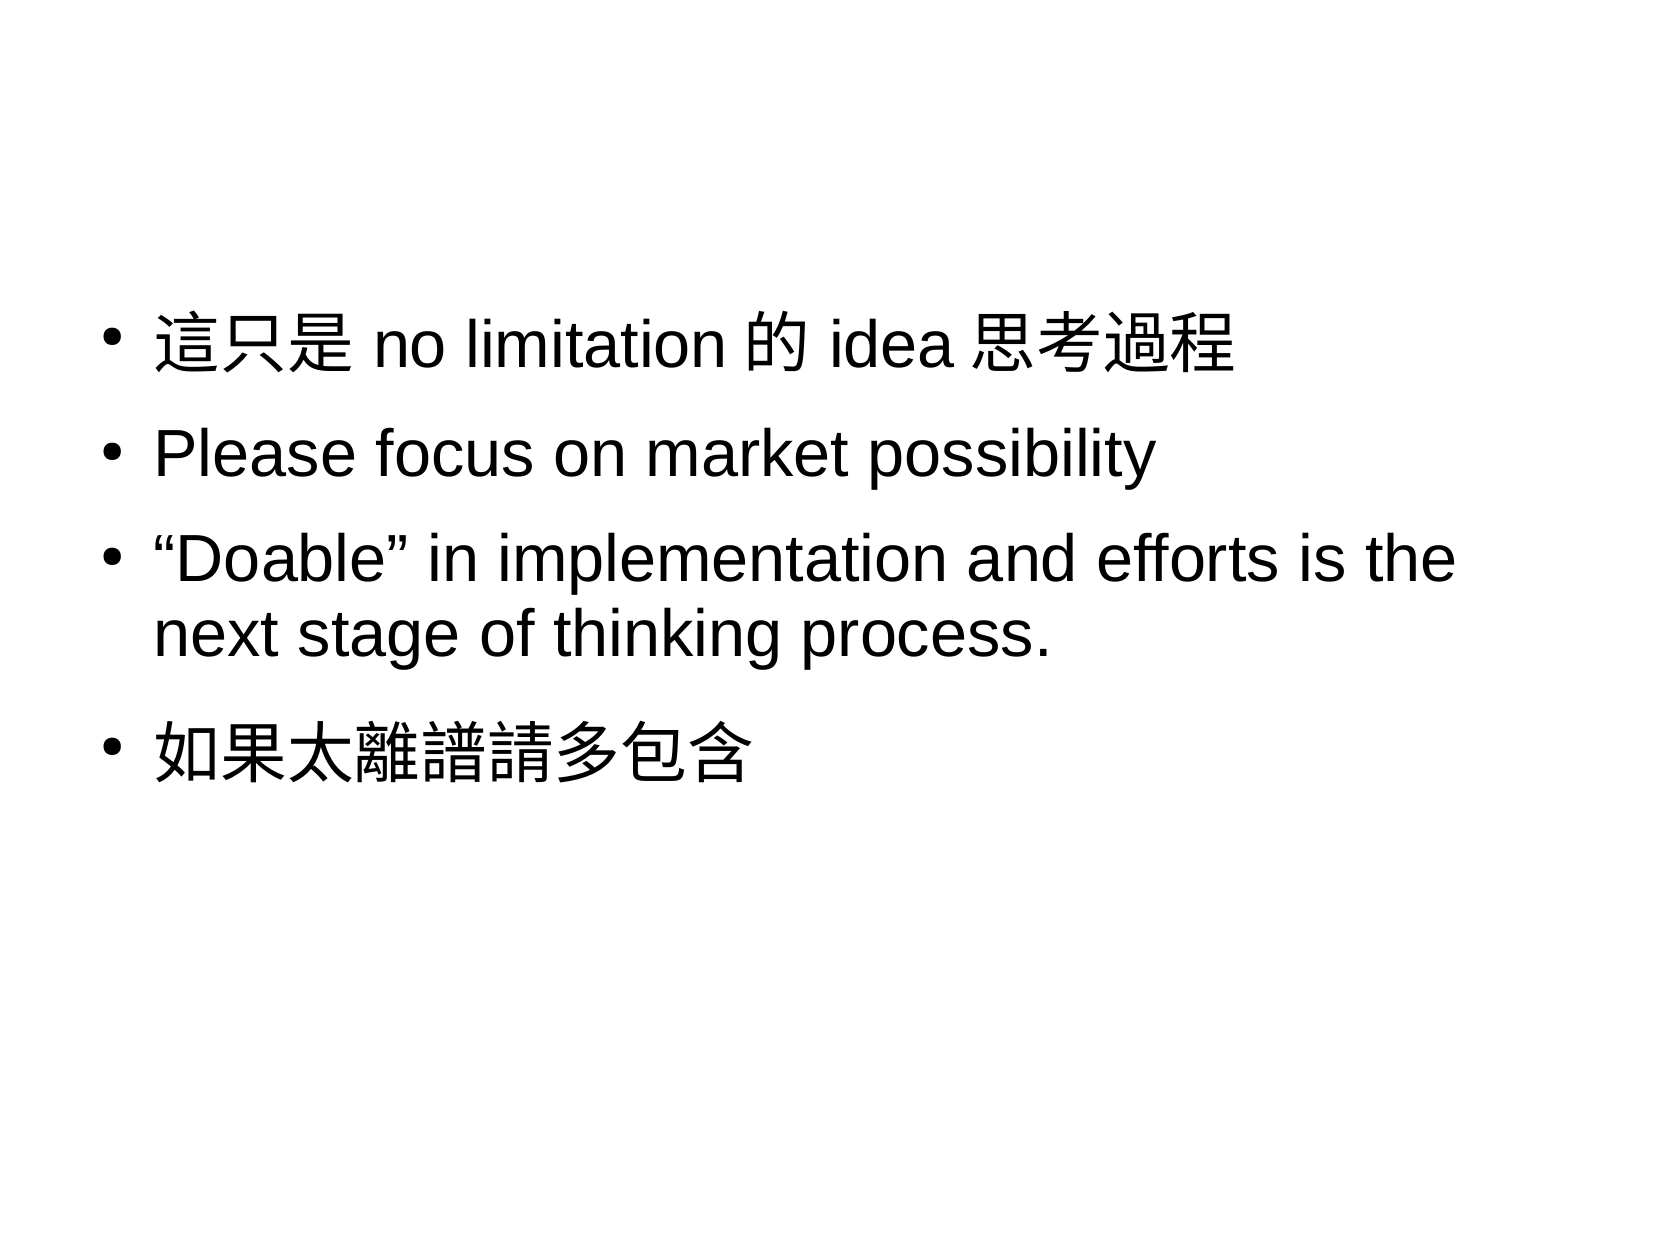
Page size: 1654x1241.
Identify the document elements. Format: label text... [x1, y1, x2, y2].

list 這只是no limitation的idea思考過程 Please focus on market possibility “Doable” in implementation and efforts is the next stage of thinking process. 如果太離譜請多包含 [82, 290, 1538, 1010]
